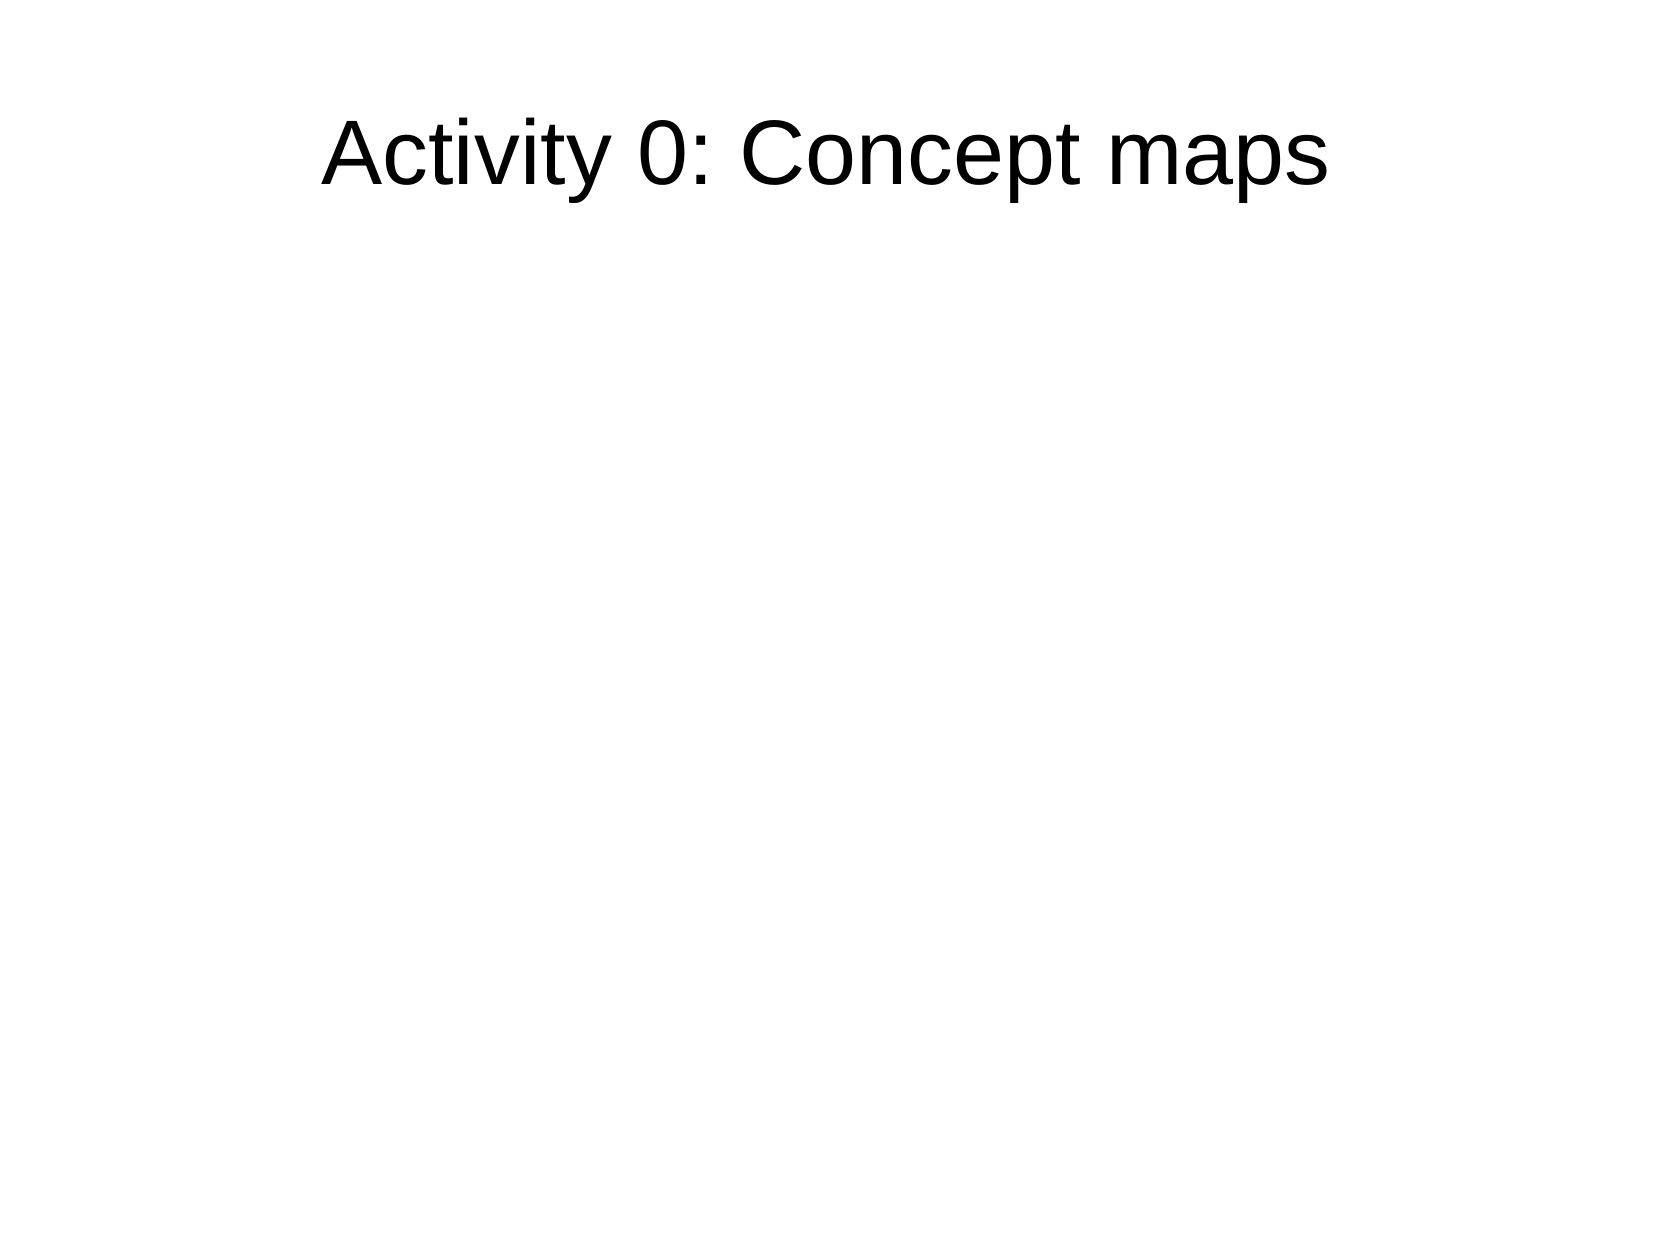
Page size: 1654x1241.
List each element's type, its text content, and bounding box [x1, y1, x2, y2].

title Activity 0: Concept maps [82, 49, 1571, 257]
